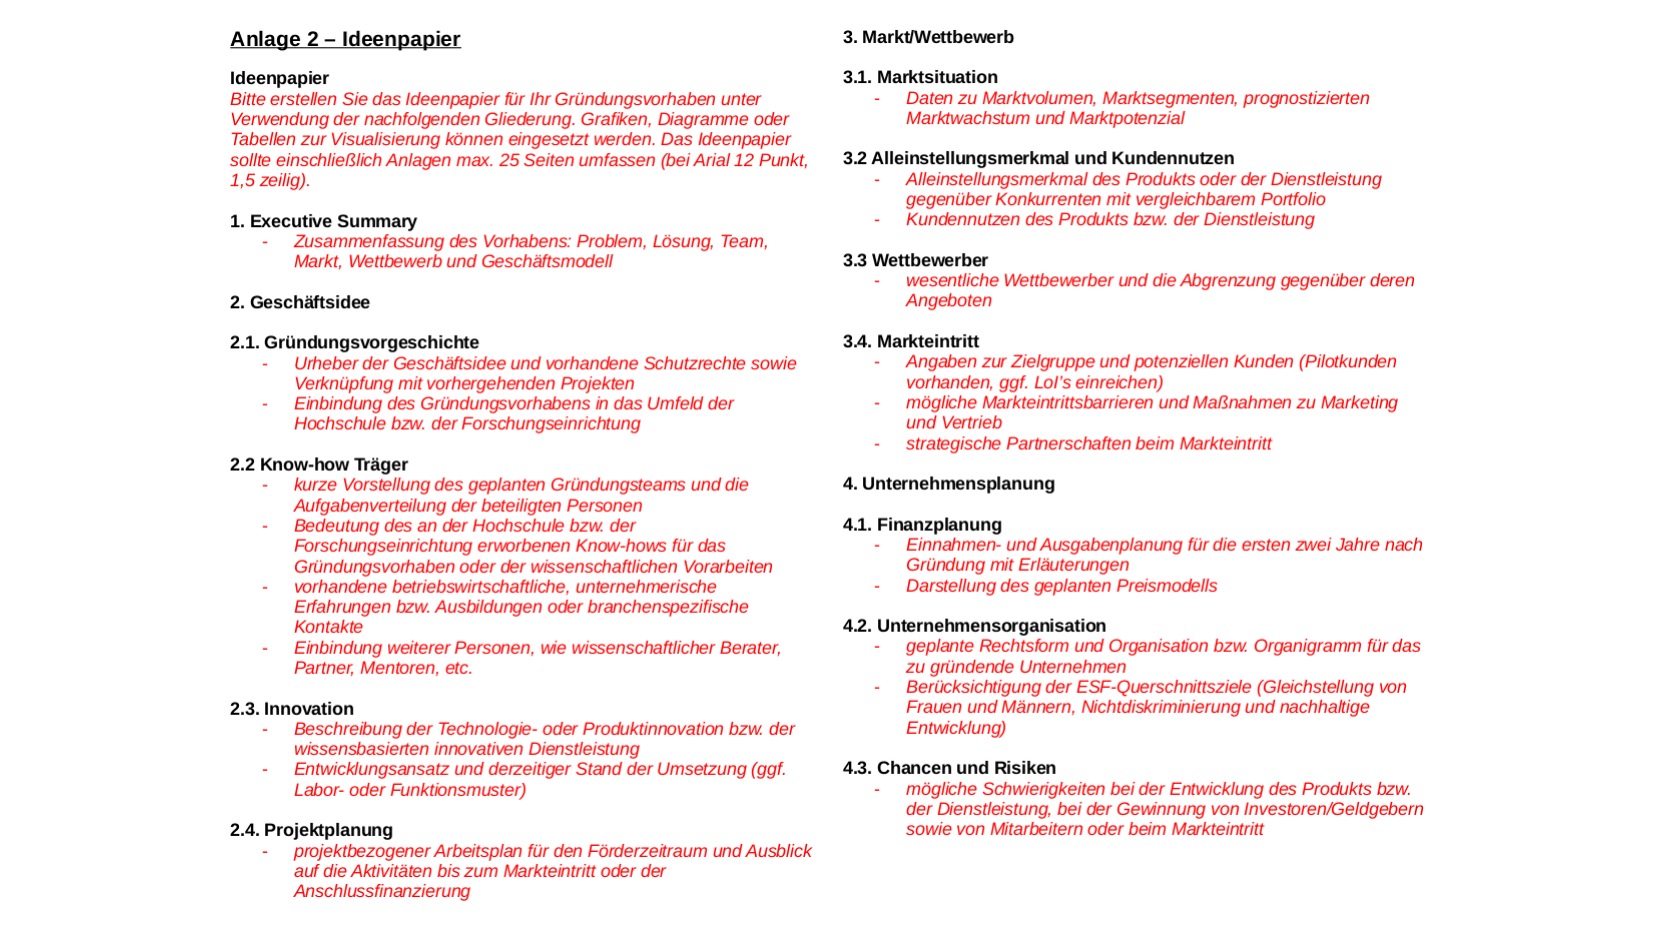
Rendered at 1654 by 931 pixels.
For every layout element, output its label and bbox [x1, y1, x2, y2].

picture [230, 29, 1424, 901]
